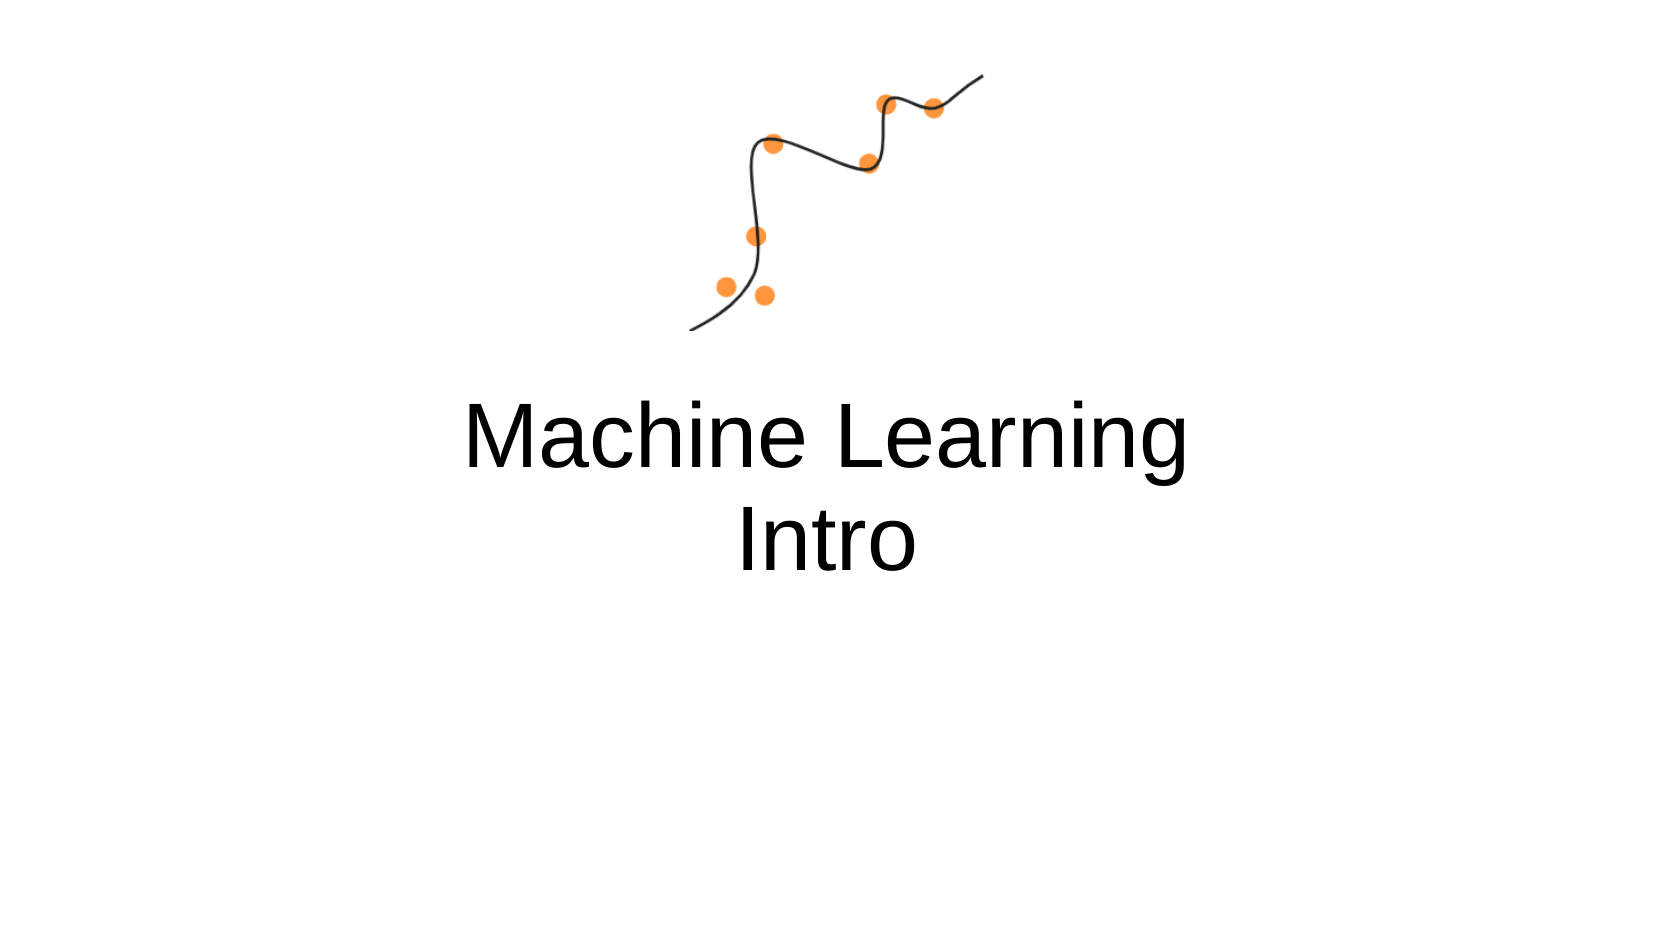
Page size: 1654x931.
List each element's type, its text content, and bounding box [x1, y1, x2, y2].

subtitle Machine Learning Intro [82, 217, 1571, 758]
picture [669, 60, 992, 331]
